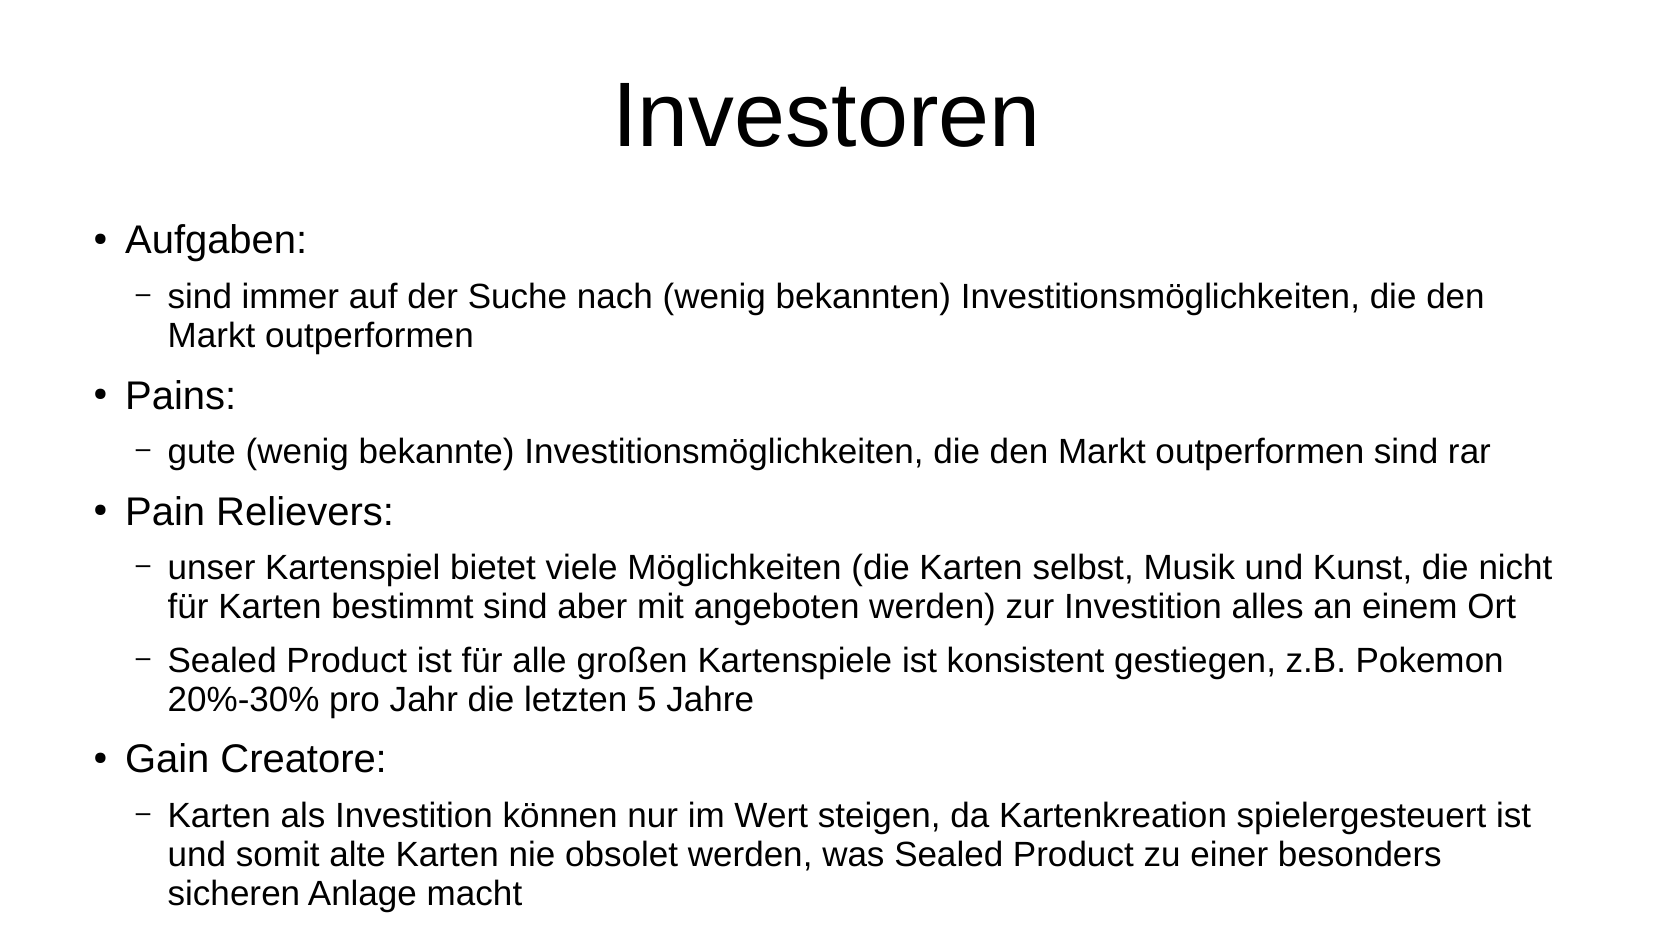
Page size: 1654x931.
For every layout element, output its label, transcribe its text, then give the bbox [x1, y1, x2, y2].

list Aufgaben: sind immer auf der Suche nach (wenig bekannten) Investitionsmöglichkeiten, die den Markt outperformen Pains: gute (wenig bekannte) Investitionsmöglichkeiten, die den Markt outperformen sind rar Pain Relievers: unser Kartenspiel bietet viele Möglichkeiten (die Karten selbst, Musik und Kunst, die nicht für Karten bestimmt sind aber mit angeboten werden) zur Investition alles an einem Ort Sealed Product ist für alle großen Kartenspiele ist konsistent gestiegen, z.B. Pokemon 20%-30% pro Jahr die letzten 5 Jahre Gain Creatore: Karten als Investition können nur im Wert steigen, da Kartenkreation spielergesteuert ist und somit alte Karten nie obsolet werden, was Sealed Product zu einer besonders sicheren Anlage macht [82, 217, 1571, 916]
title Investoren [82, 37, 1571, 193]
